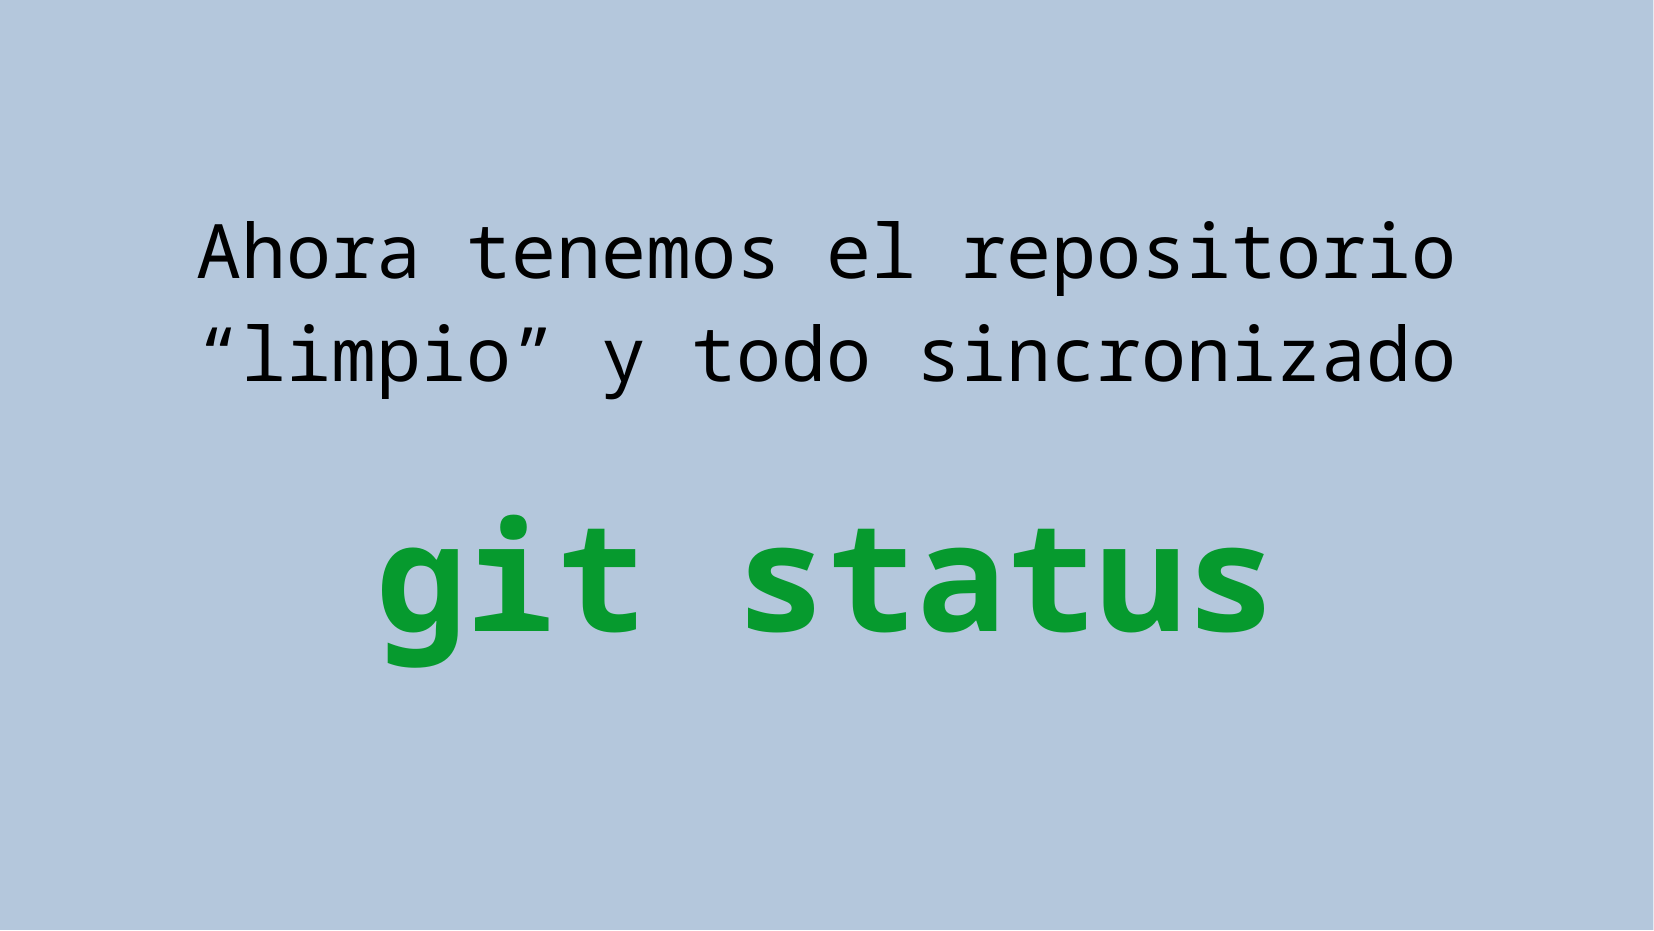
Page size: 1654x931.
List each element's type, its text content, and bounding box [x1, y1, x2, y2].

subtitle Ahora tenemos el repositorio “limpio” y todo sincronizado git status [82, 76, 1571, 797]
